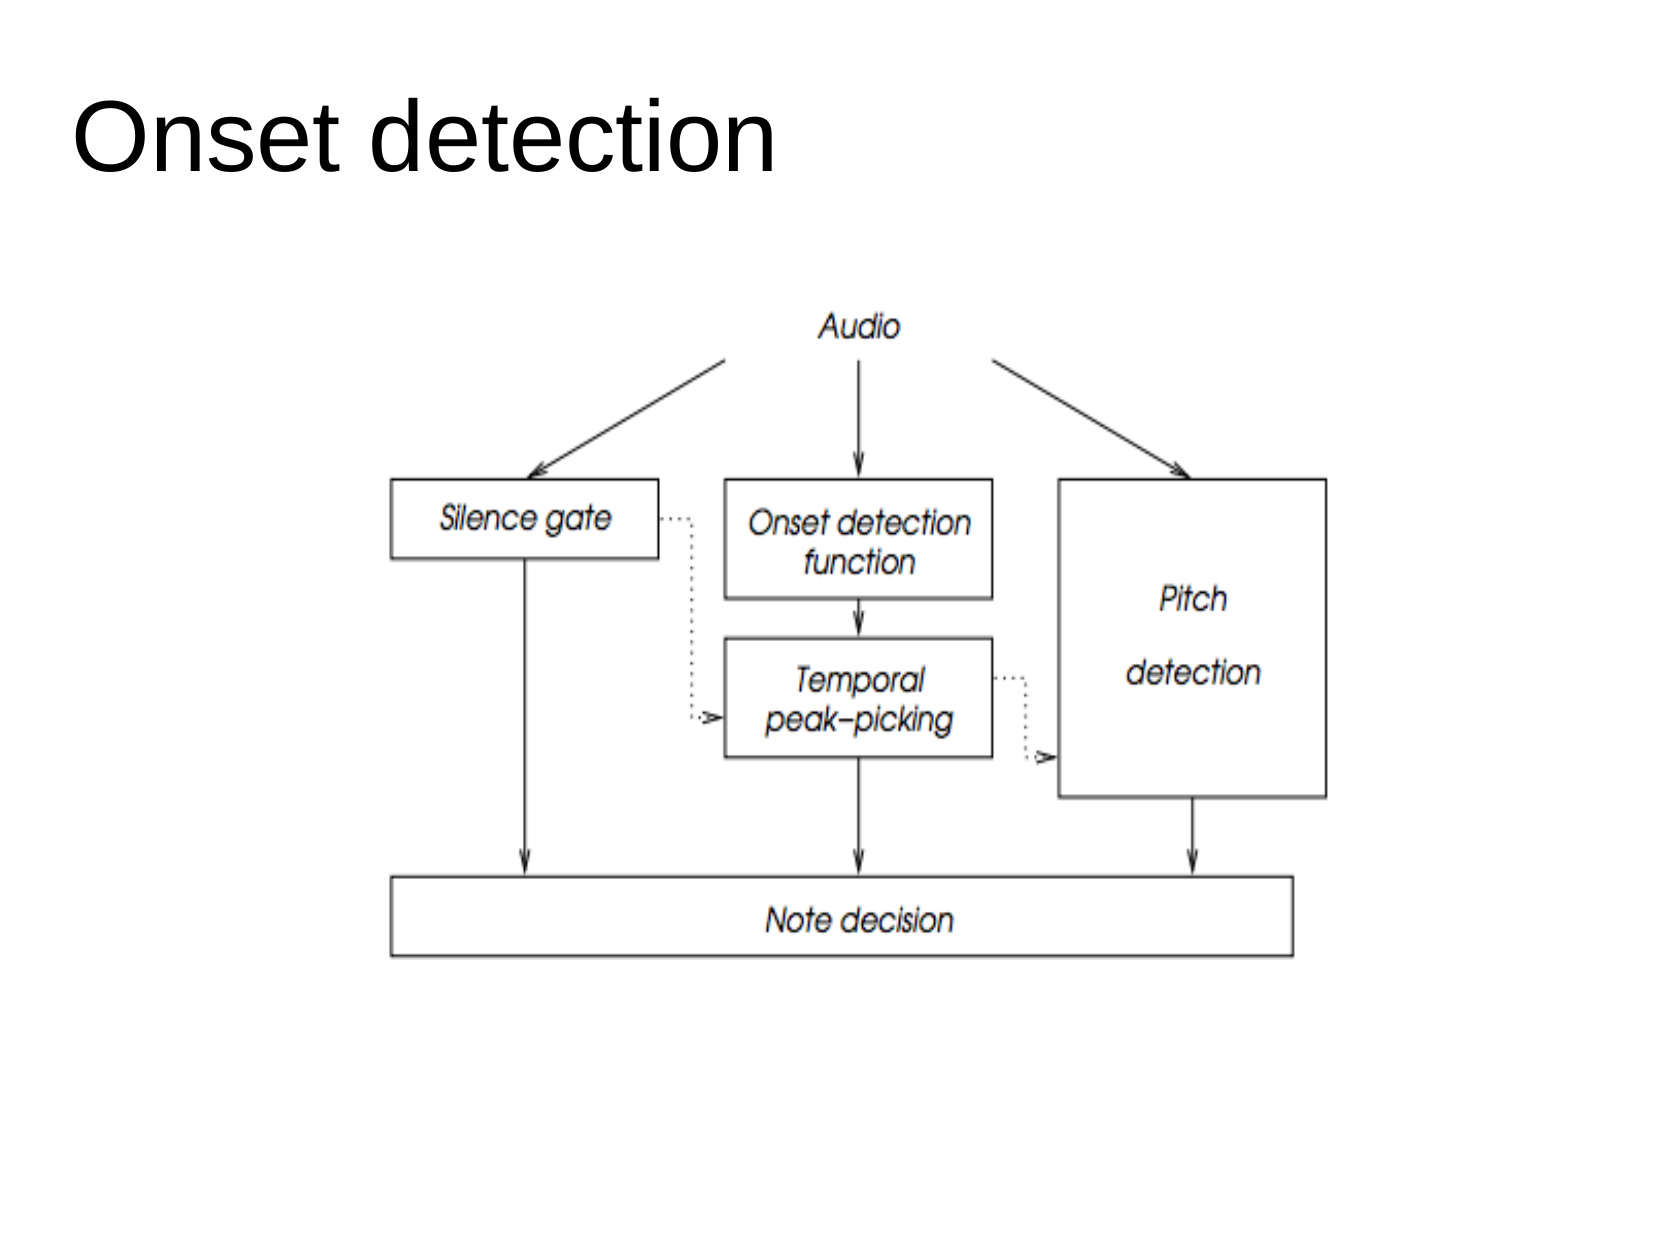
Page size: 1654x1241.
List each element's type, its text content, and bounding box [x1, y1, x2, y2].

title Onset detection [71, 21, 1486, 251]
picture [322, 236, 1373, 1014]
